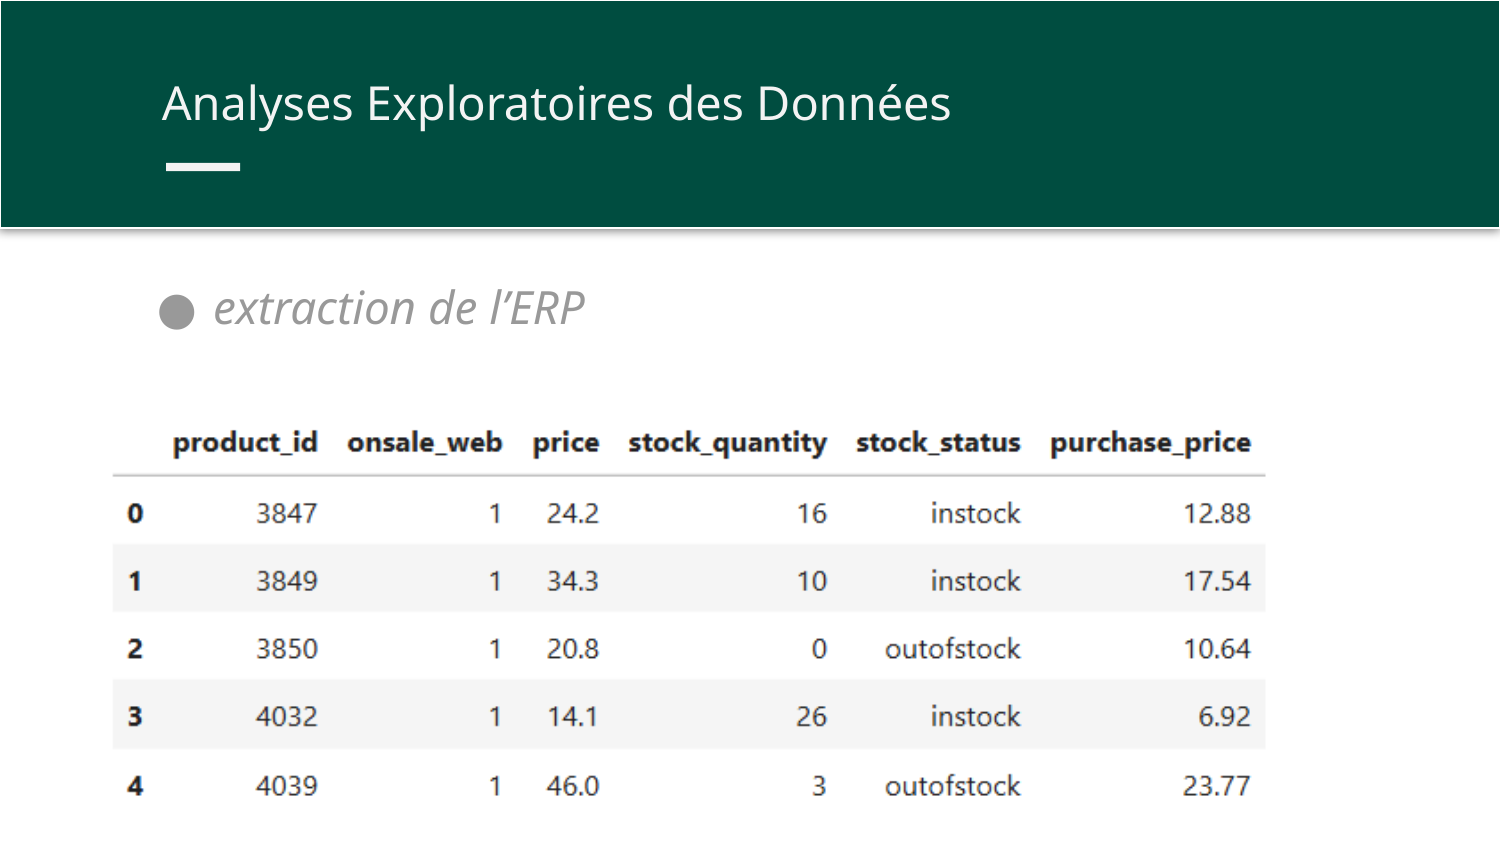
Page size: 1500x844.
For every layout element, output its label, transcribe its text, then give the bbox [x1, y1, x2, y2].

list extraction de l’ERP [123, 250, 1082, 420]
text_box Analyses Exploratoires des Données [146, 55, 1500, 150]
text_box [167, 163, 240, 171]
picture [99, 420, 1330, 844]
